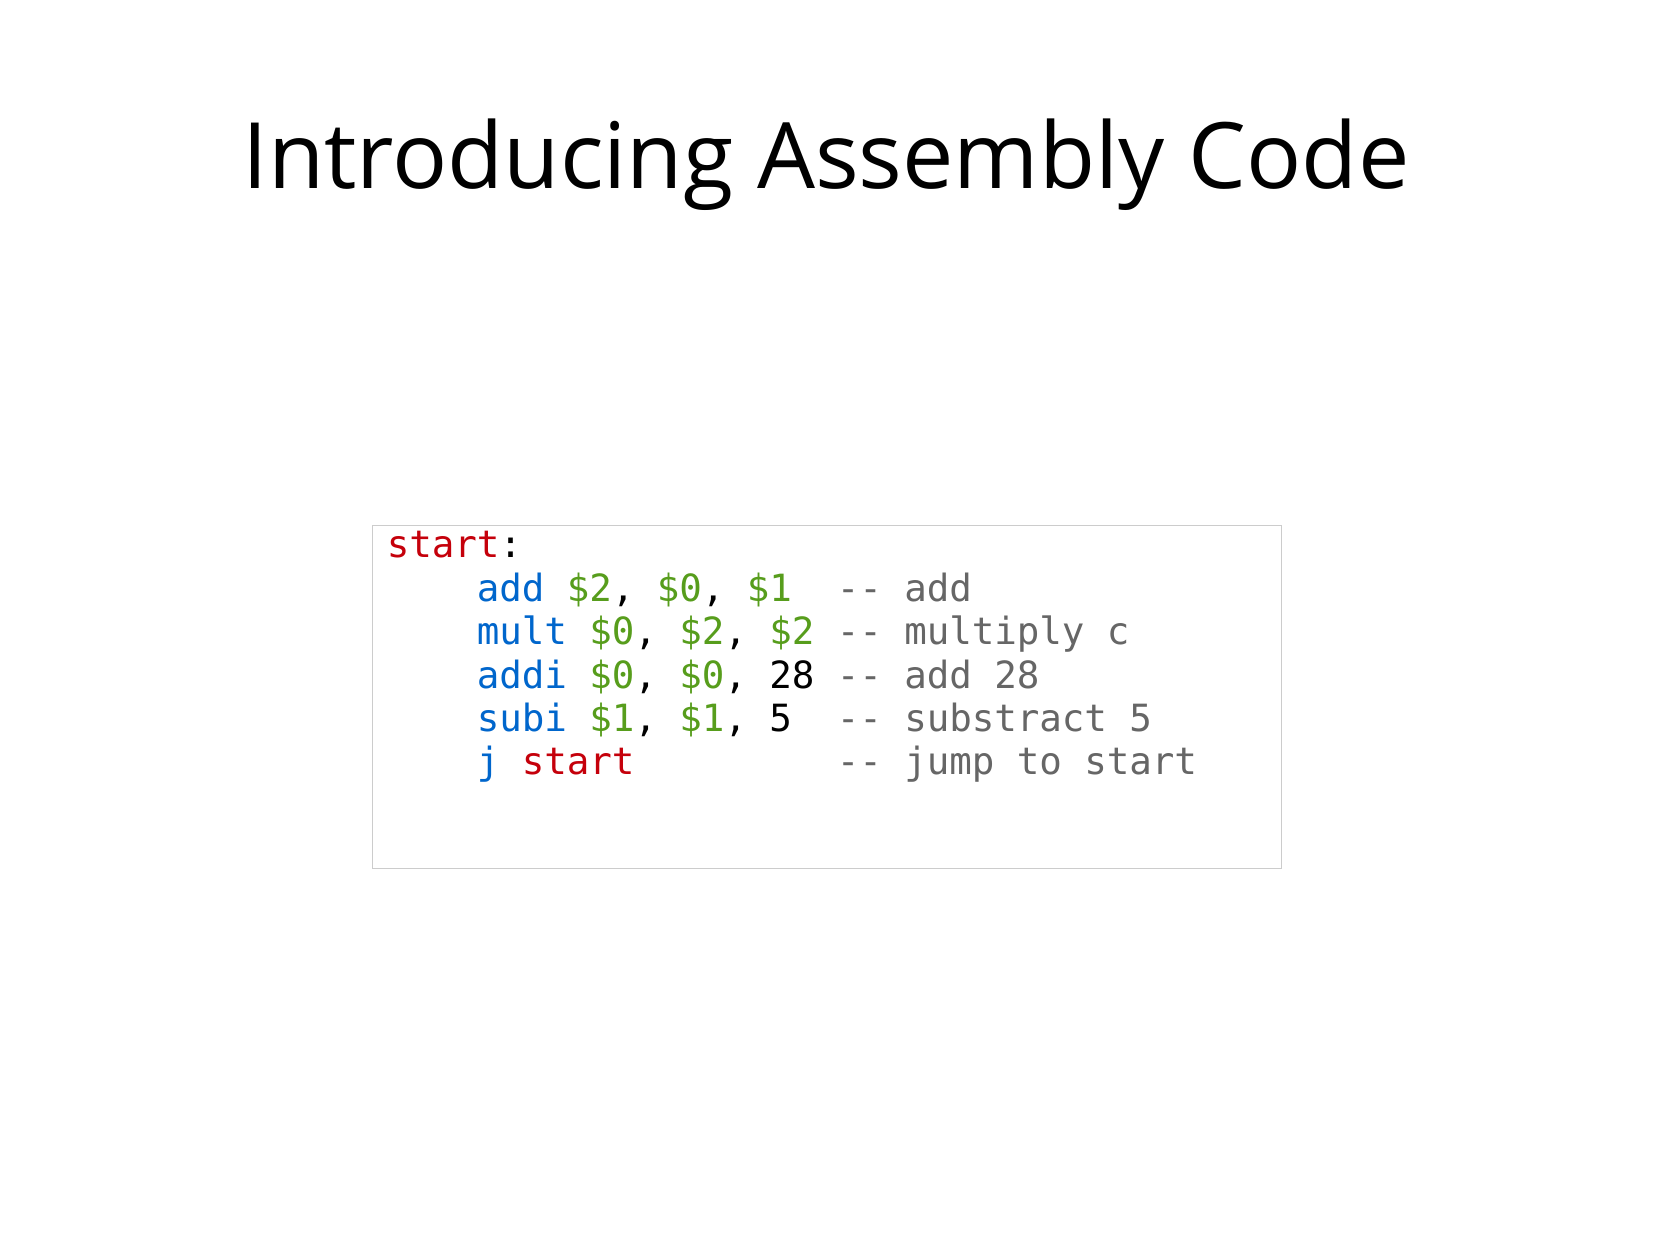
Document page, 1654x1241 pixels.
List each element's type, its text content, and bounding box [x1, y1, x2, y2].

text_box start: add $2, $0, $1 -- add mult $0, $2, $2 -- multiply c addi $0, $0, 28 -- add 28 subi $1, $1, 5 -- substract 5 j start -- jump to start [372, 525, 1282, 869]
title Introducing Assembly Code [82, 49, 1571, 257]
